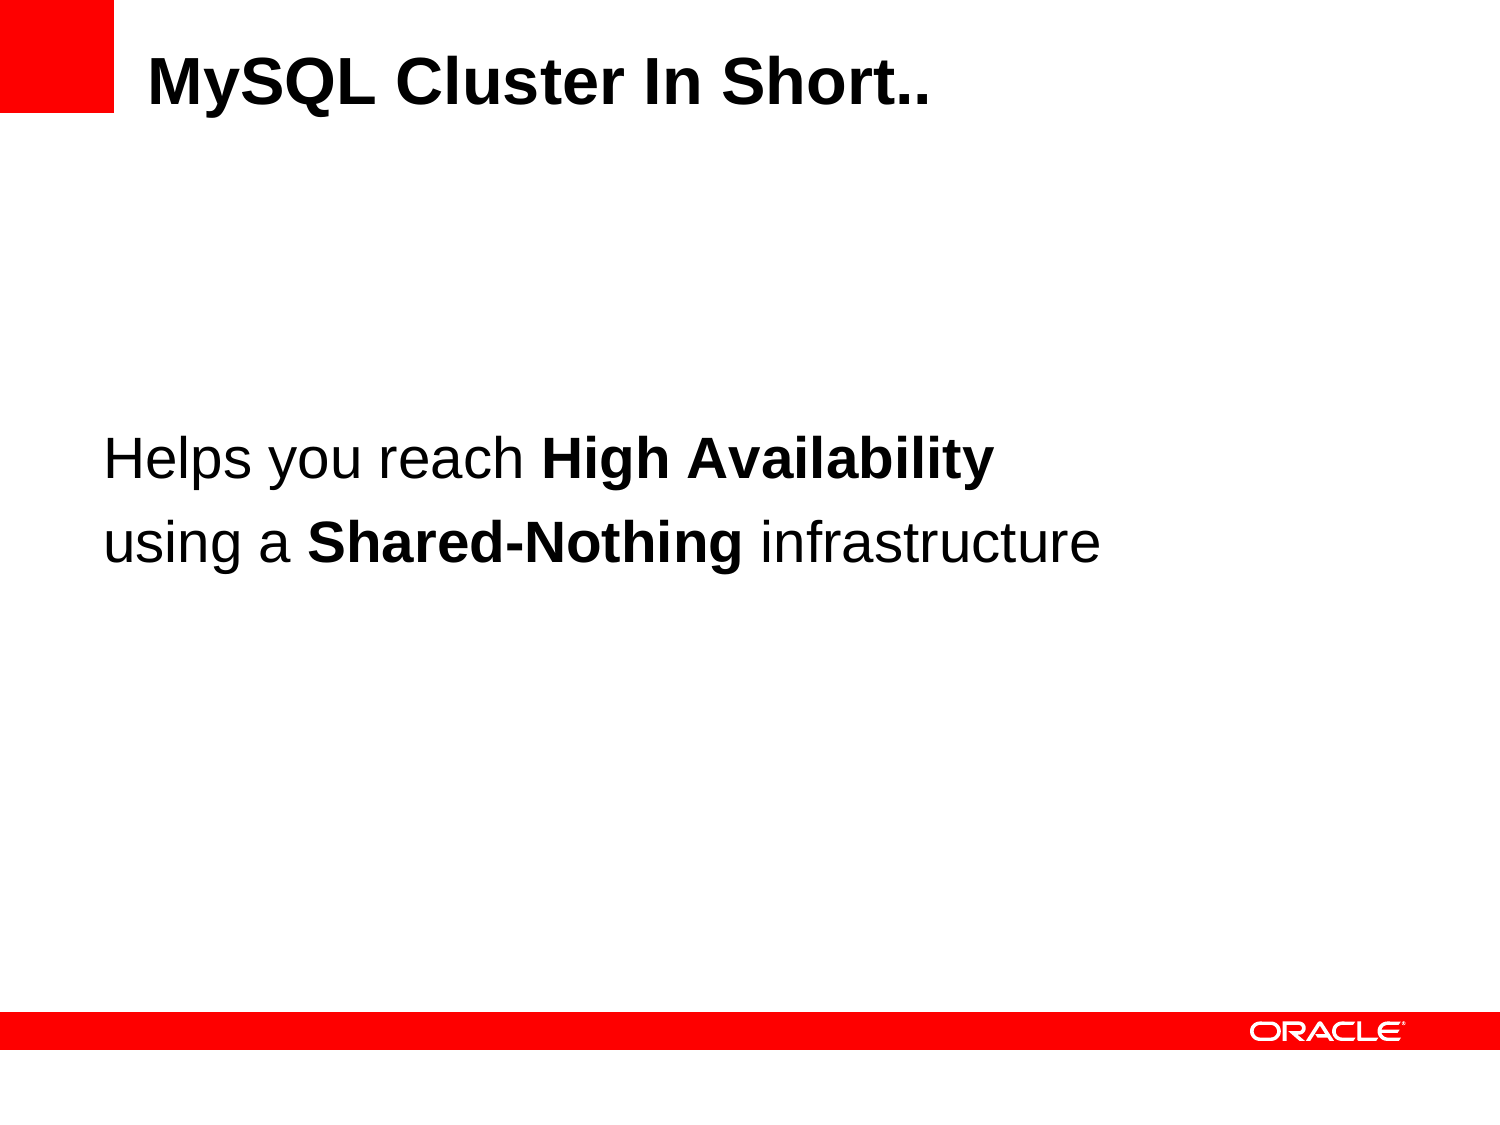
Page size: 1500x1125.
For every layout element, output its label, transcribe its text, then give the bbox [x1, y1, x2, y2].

picture [0, 1012, 1500, 1050]
title MySQL Cluster In Short.. [147, 8, 1392, 119]
text_box Helps you reach High Availability using a Shared-Nothing infrastructure [88, 412, 1388, 667]
picture [0, 0, 114, 113]
